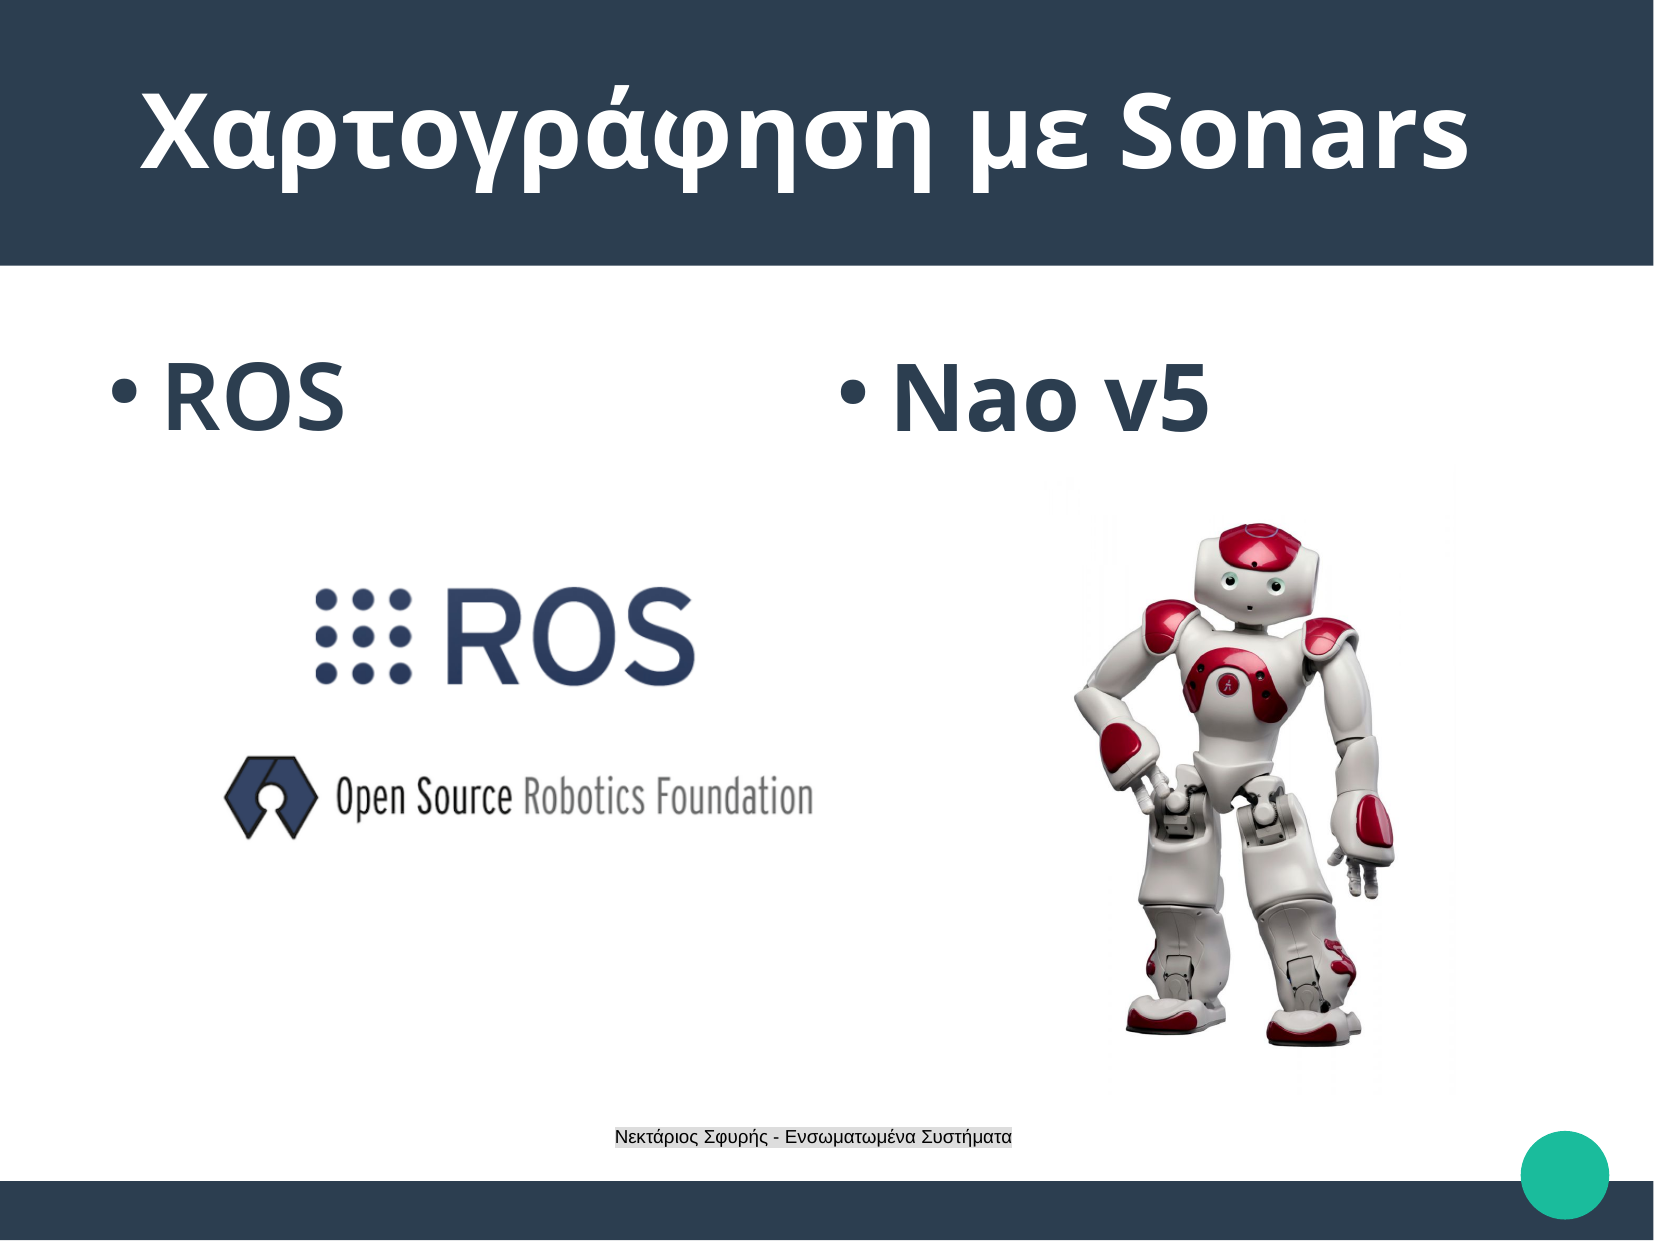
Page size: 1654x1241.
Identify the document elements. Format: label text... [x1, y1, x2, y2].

picture [1036, 464, 1456, 1096]
title Χαρτογράφηση με Sonars [59, 49, 1595, 207]
list ROS [90, 330, 817, 1050]
text_box Νεκτάριος Σφυρής - Ενσωματωμένα Συστήματα [600, 1119, 1026, 1156]
list Nao v5 [818, 330, 1545, 1051]
picture [105, 498, 975, 1021]
